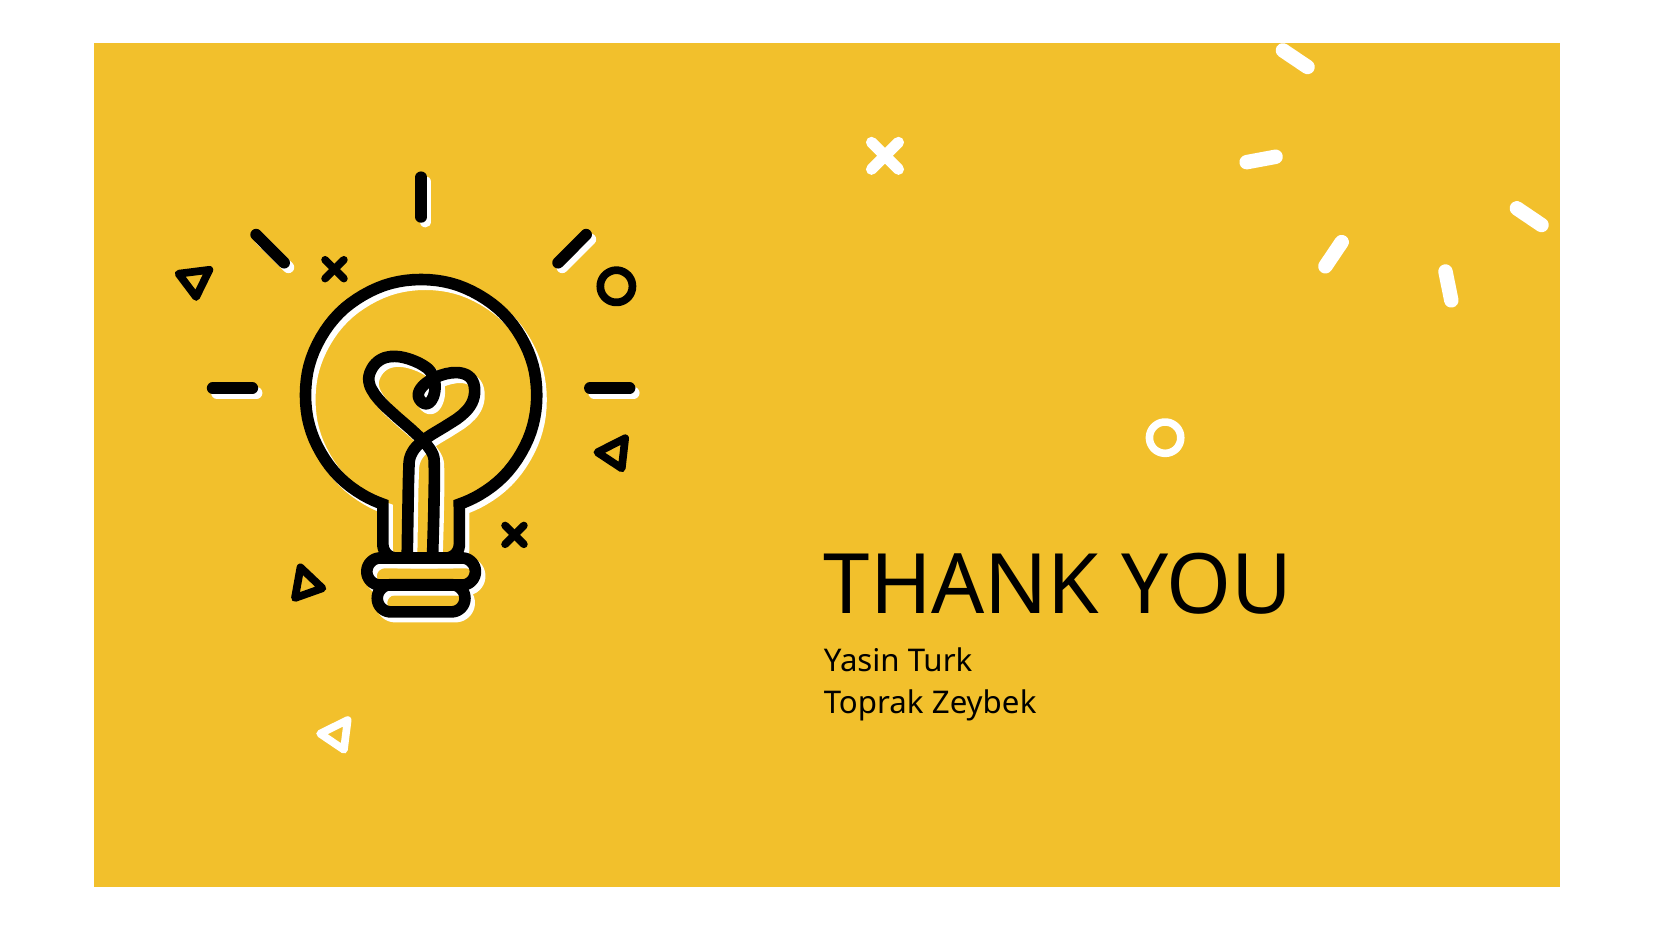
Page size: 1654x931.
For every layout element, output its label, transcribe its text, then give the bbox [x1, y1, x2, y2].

title Yasin Turk Toprak Zeybek [823, 626, 1399, 735]
title THANK YOU [823, 524, 1544, 638]
